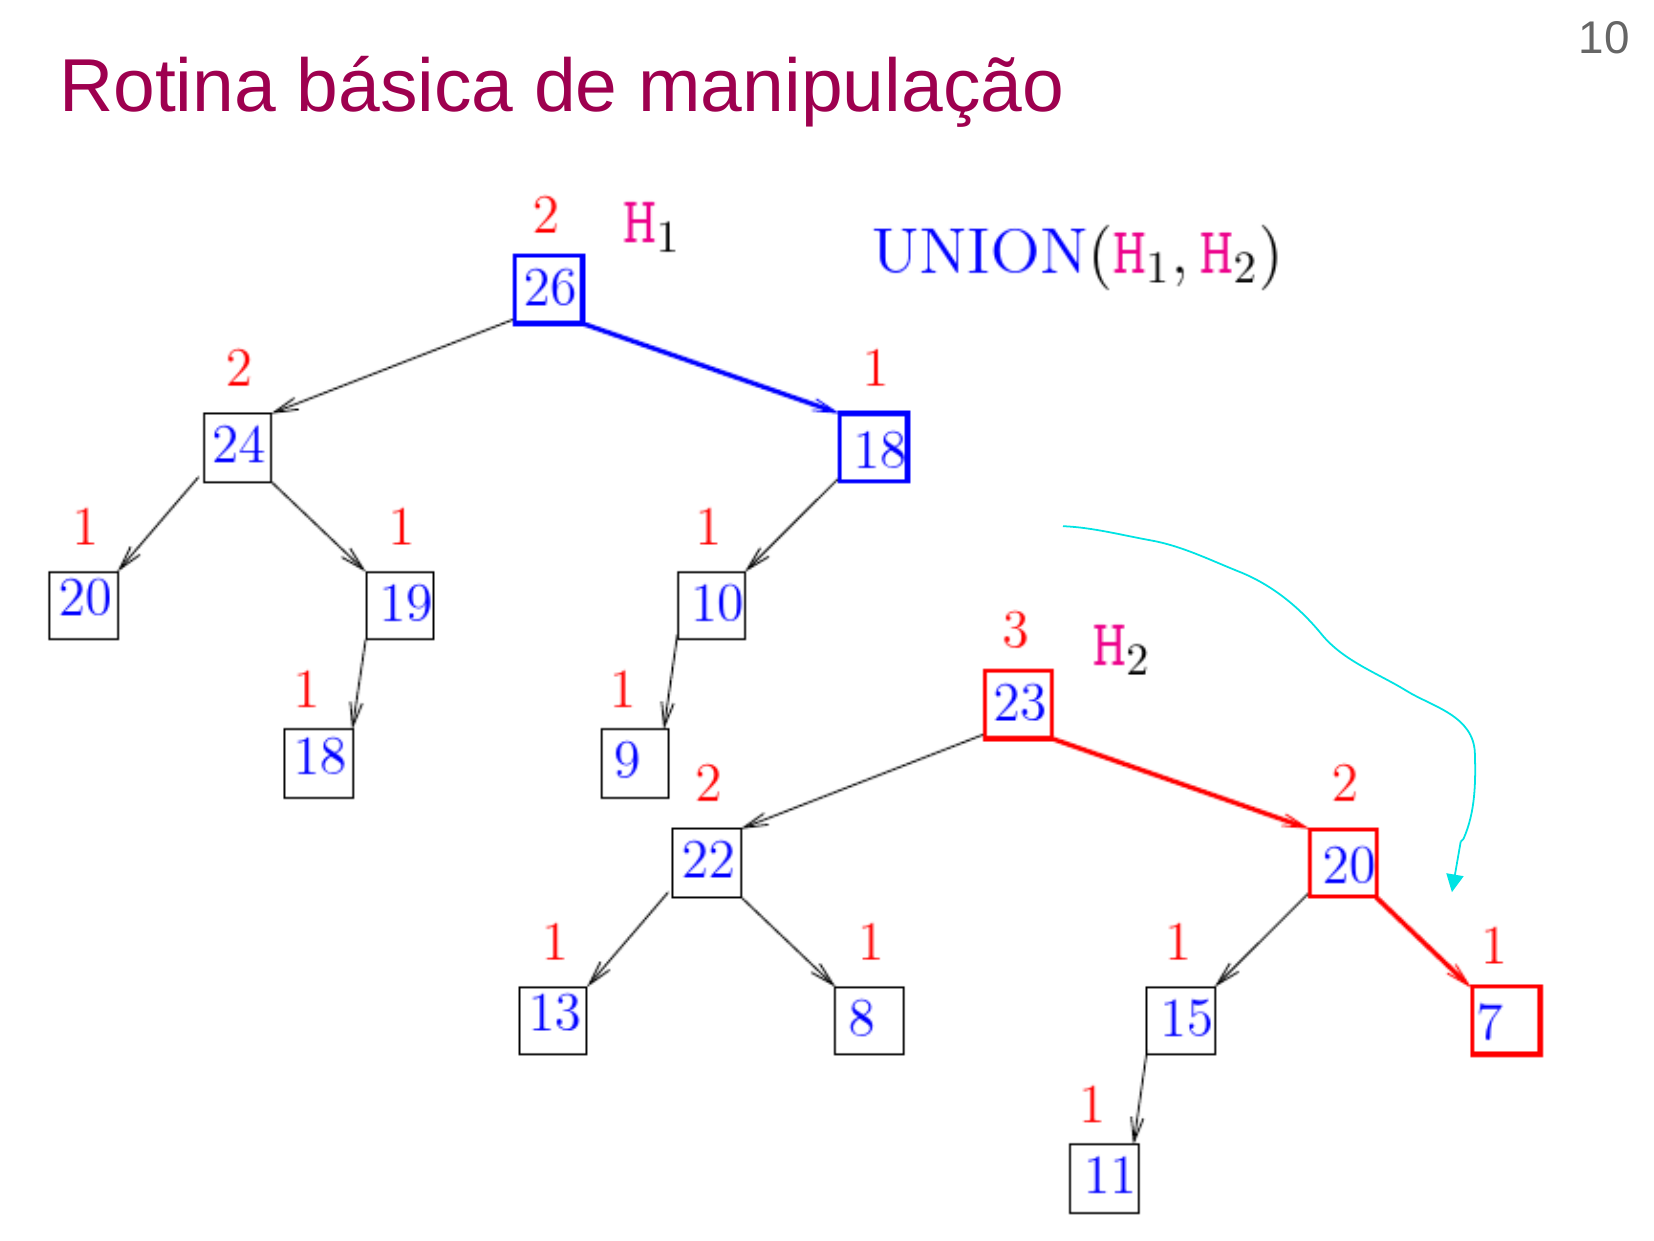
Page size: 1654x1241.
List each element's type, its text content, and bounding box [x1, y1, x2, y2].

title Rotina básica de manipulação [59, 50, 1595, 127]
picture [45, 191, 1555, 1226]
